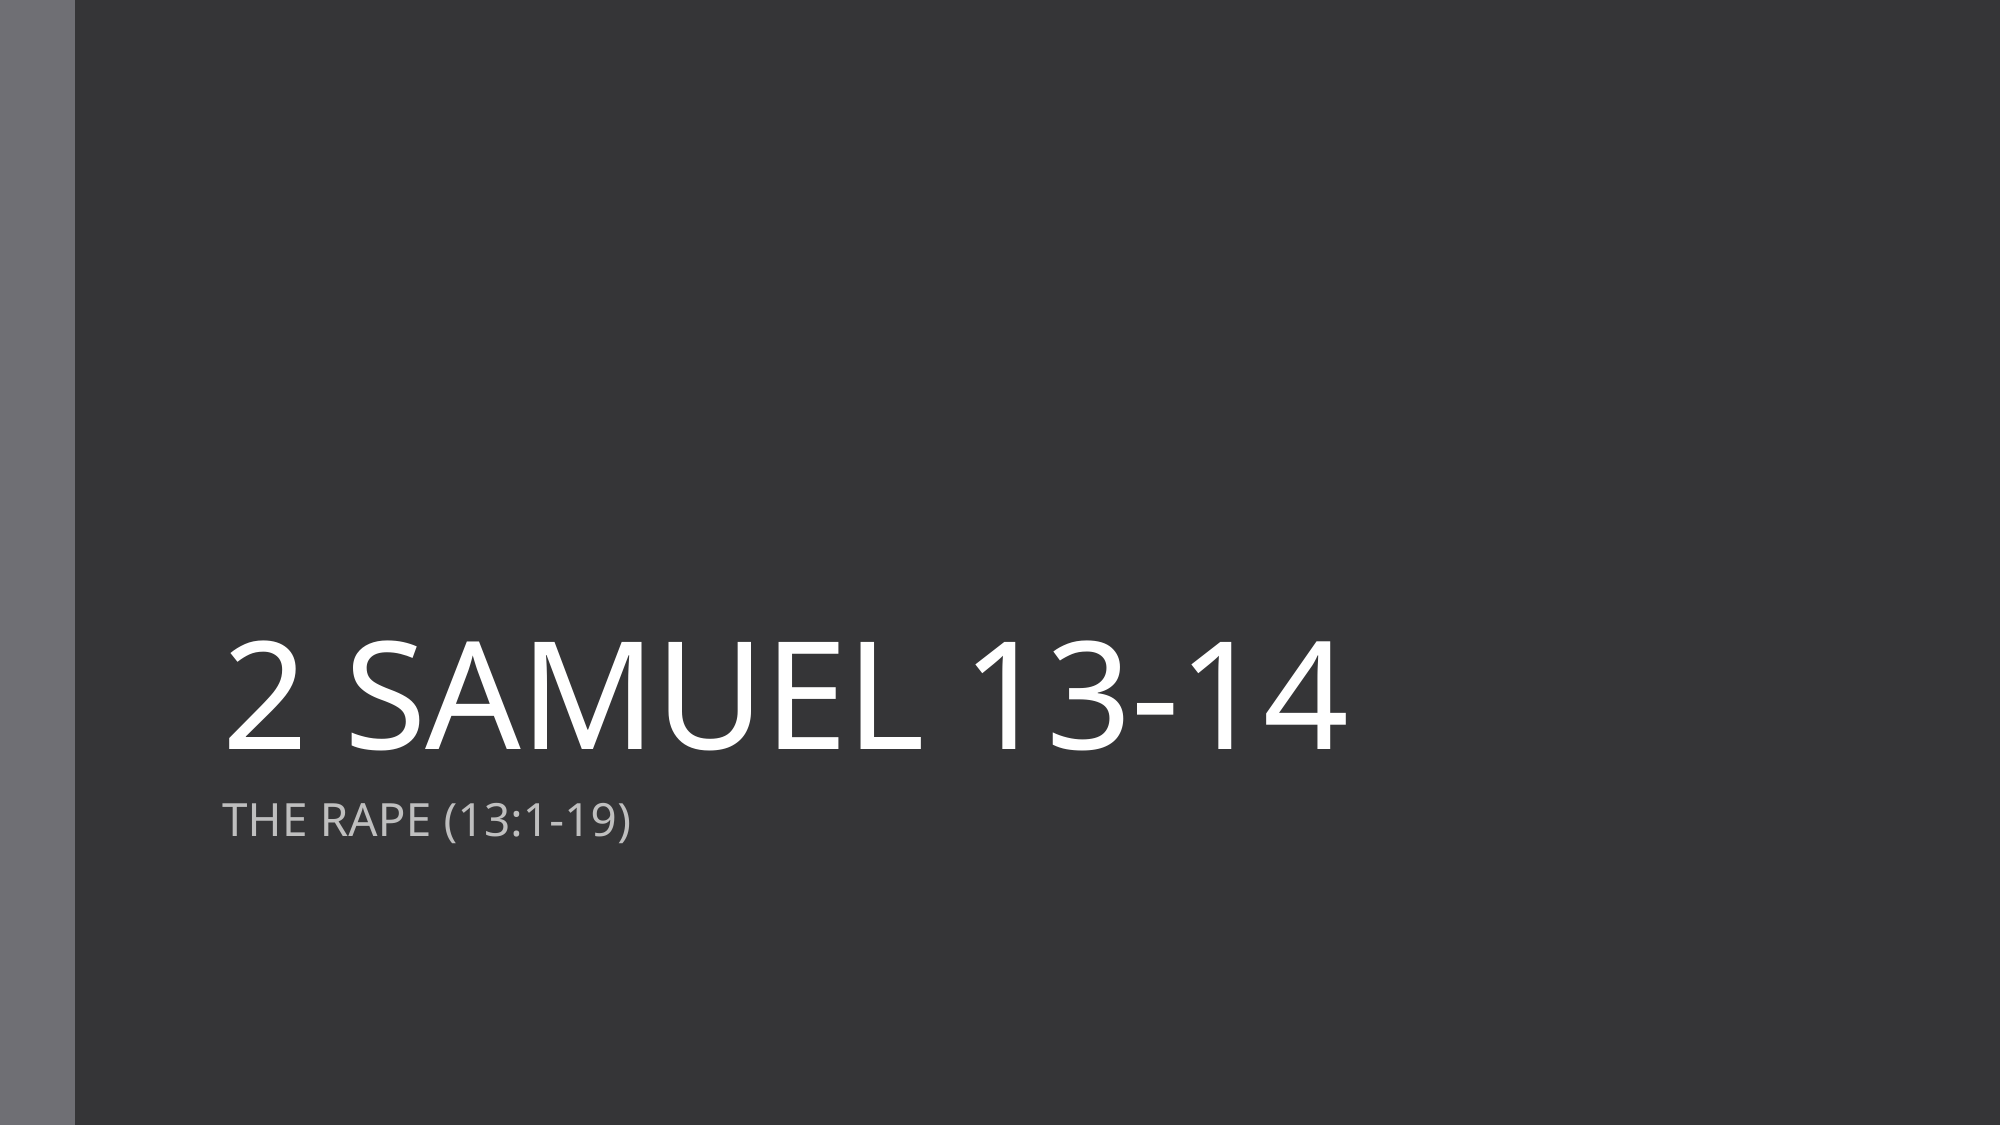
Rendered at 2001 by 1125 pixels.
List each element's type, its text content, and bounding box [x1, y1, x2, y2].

subtitle THE RAPE (13:1-19) [206, 787, 1752, 1066]
title 2 SAMUEL 13-14 [206, 124, 1752, 787]
